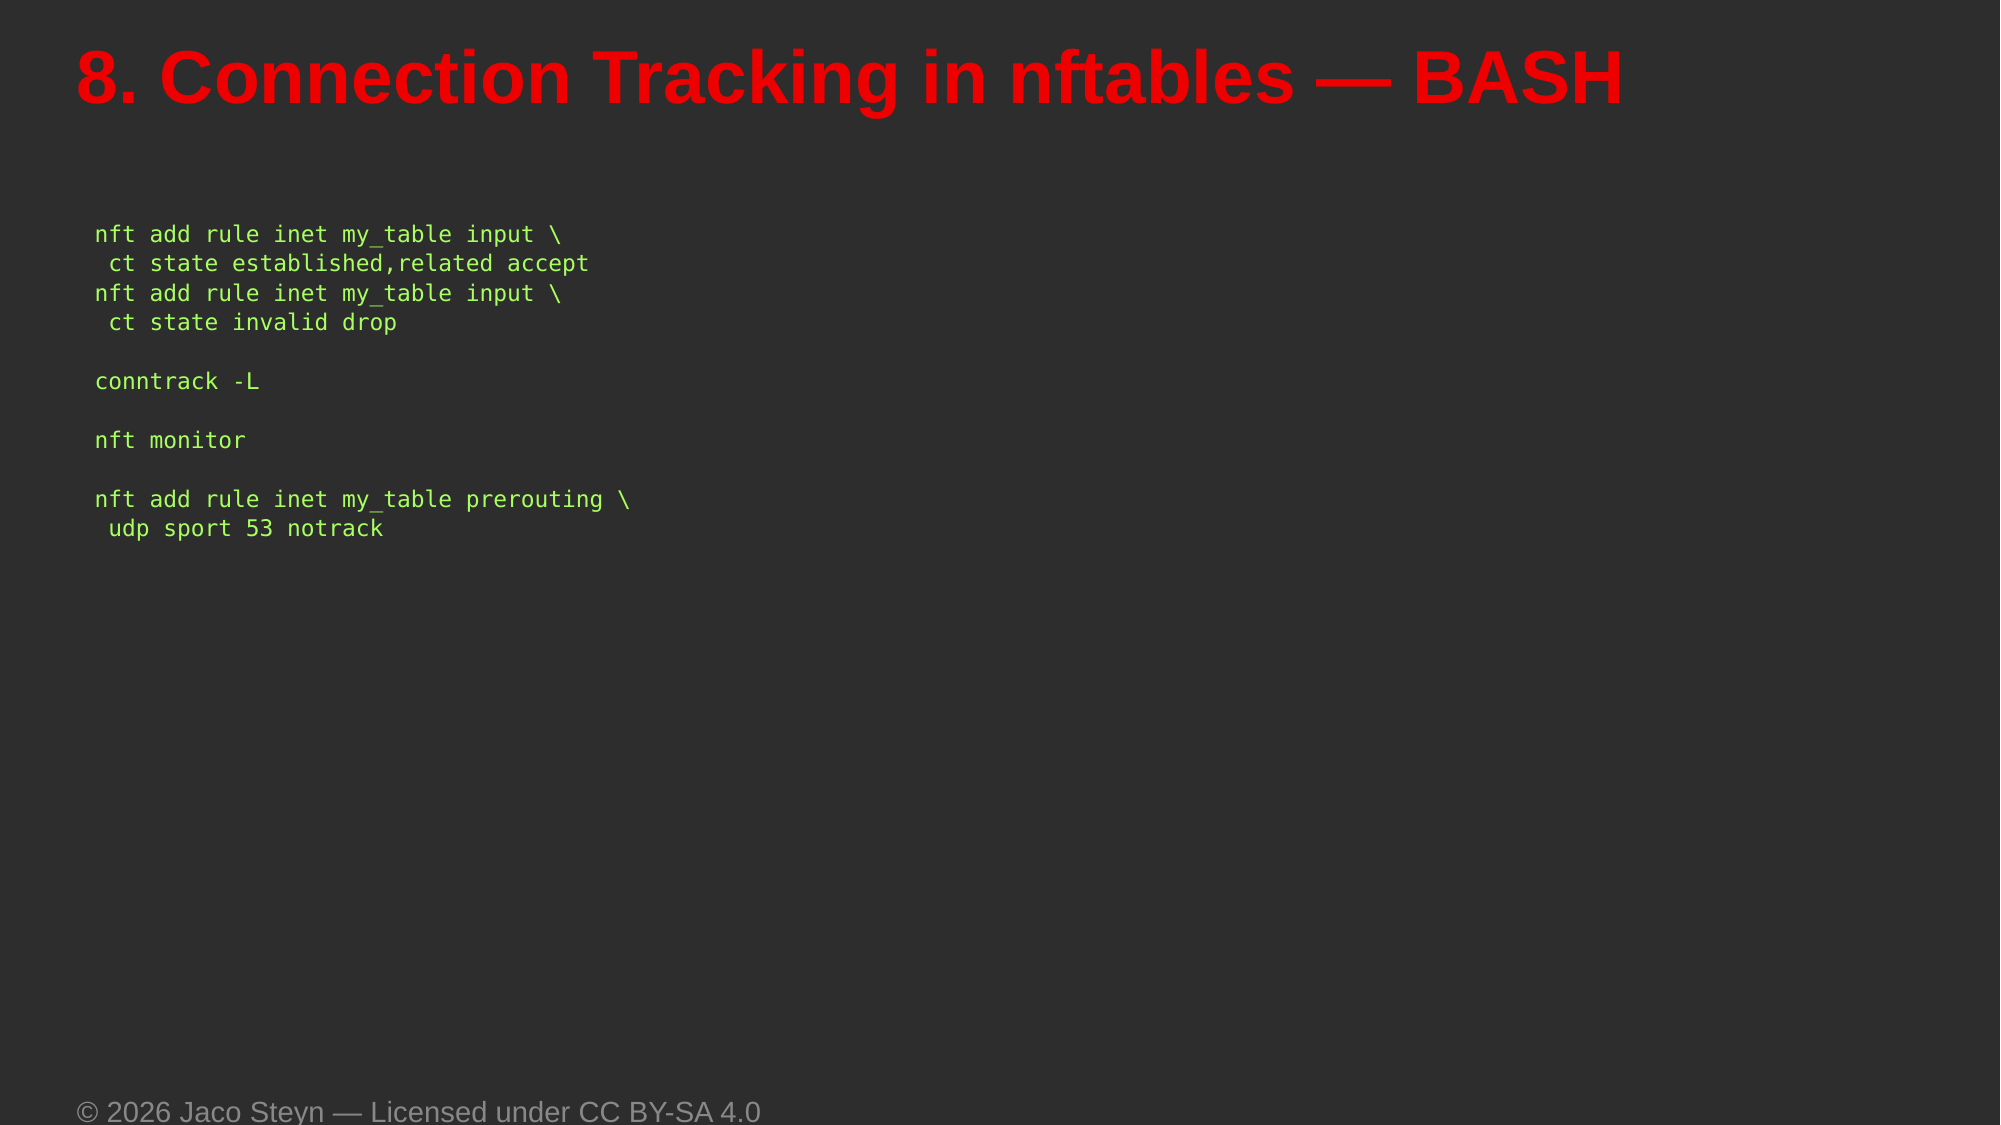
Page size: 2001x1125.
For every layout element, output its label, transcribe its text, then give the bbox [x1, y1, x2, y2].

text_box nft add rule inet my_table input \ ct state established,related accept nft add rule inet my_table input \ ct state invalid drop conntrack -L nft monitor nft add rule inet my_table prerouting \ udp sport 53 notrack [59, 194, 1942, 1052]
text_box © 2026 Jaco Steyn — Licensed under CC BY-SA 4.0 [59, 1083, 1942, 1120]
text_box 8. Connection Tracking in nftables — BASH [59, 23, 1942, 178]
